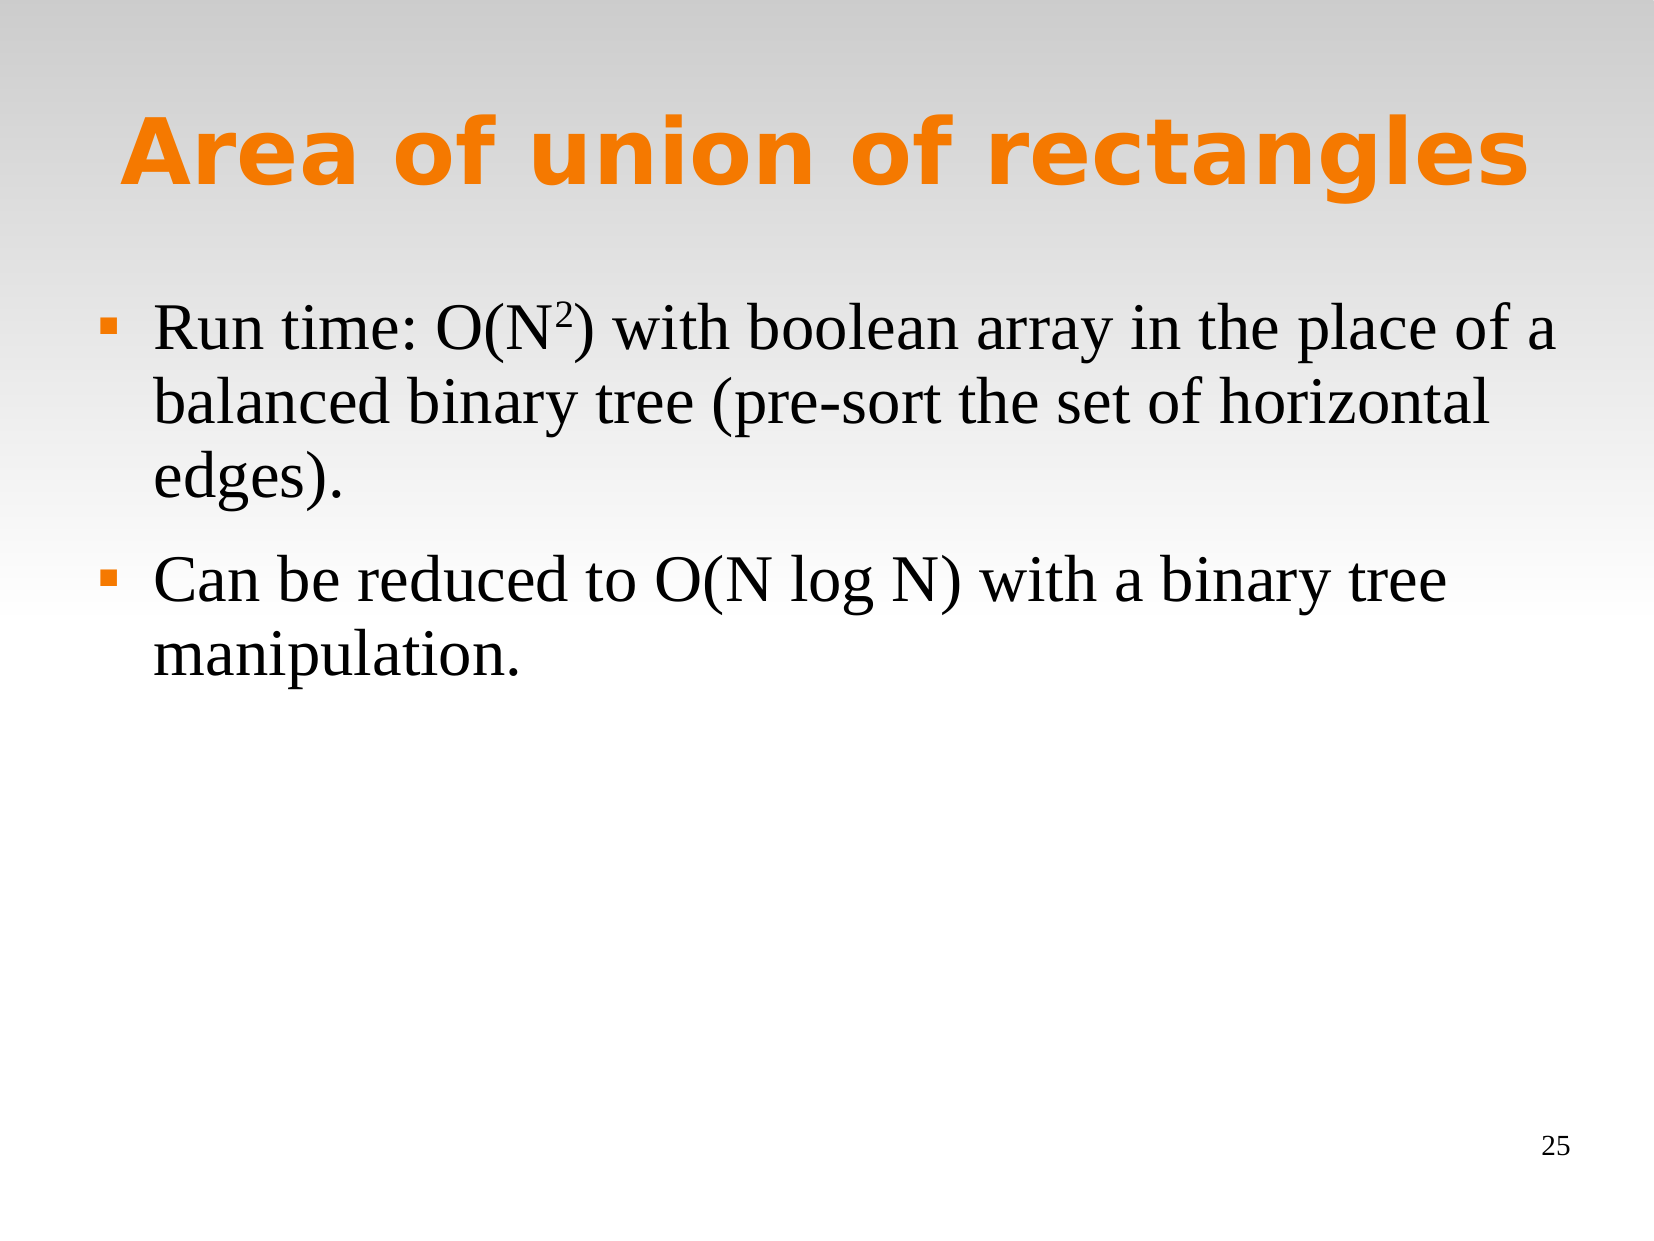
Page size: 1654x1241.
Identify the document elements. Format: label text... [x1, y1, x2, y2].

list Run time: O(N2) with boolean array in the place of a balanced binary tree (pre-sort the set of horizontal edges). Can be reduced to O(N log N) with a binary tree manipulation. [82, 290, 1571, 1109]
title Area of union of rectangles [82, 49, 1571, 257]
